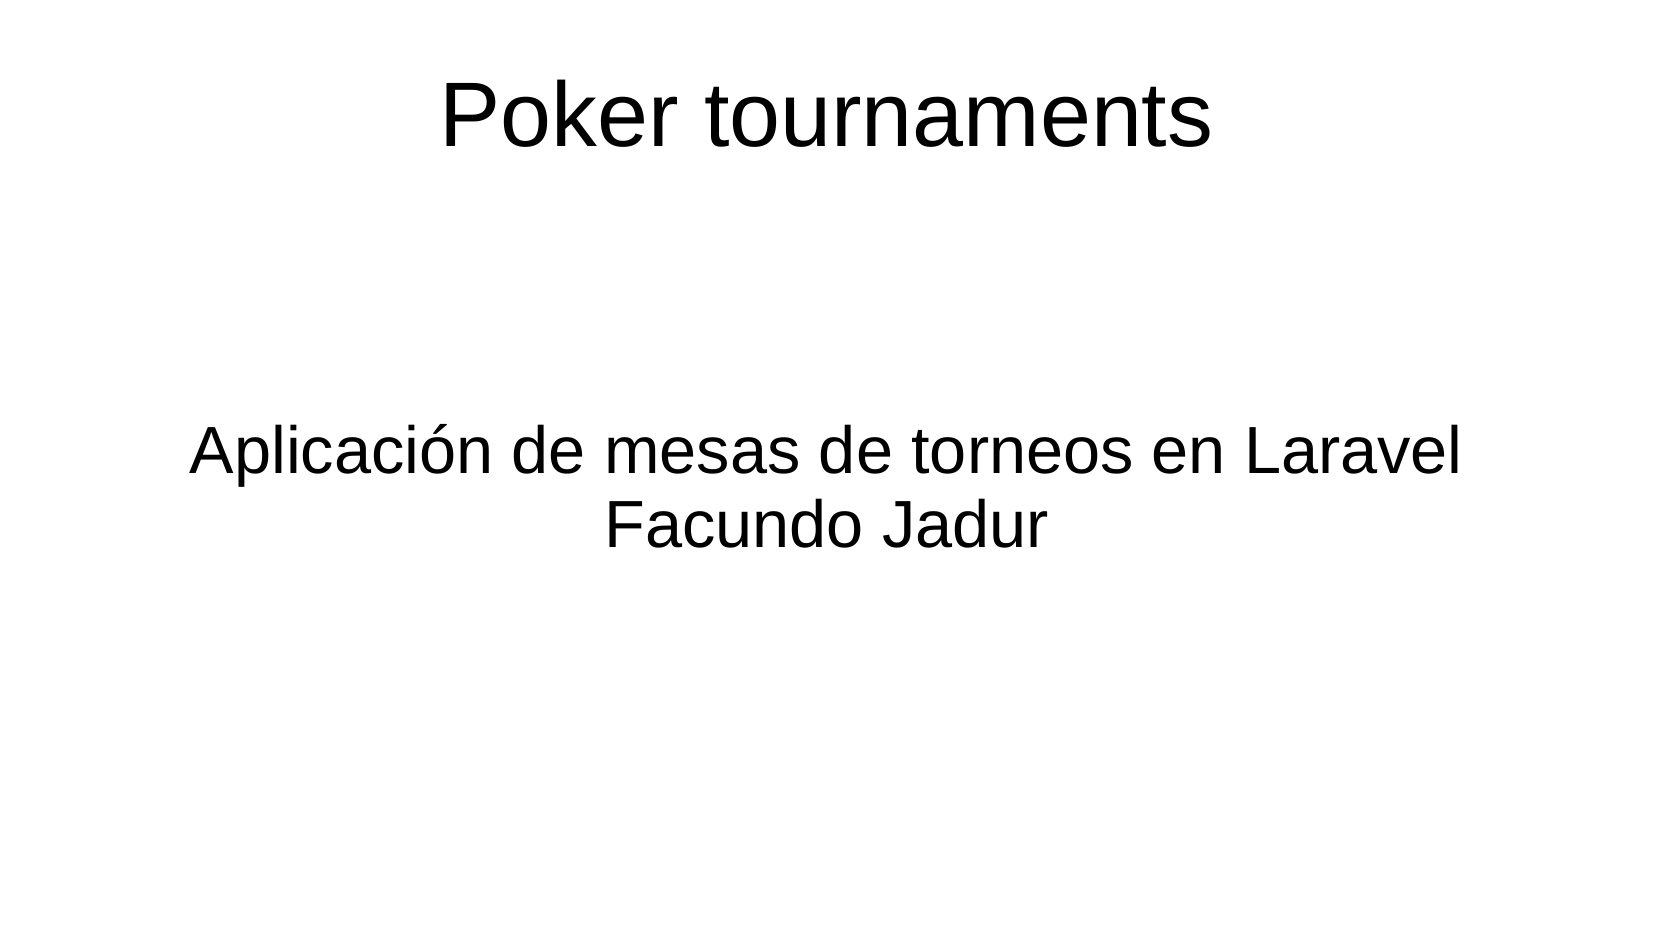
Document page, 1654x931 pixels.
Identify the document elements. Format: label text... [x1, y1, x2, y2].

subtitle Aplicación de mesas de torneos en Laravel Facundo Jadur [82, 217, 1571, 758]
title Poker tournaments [82, 37, 1571, 193]
